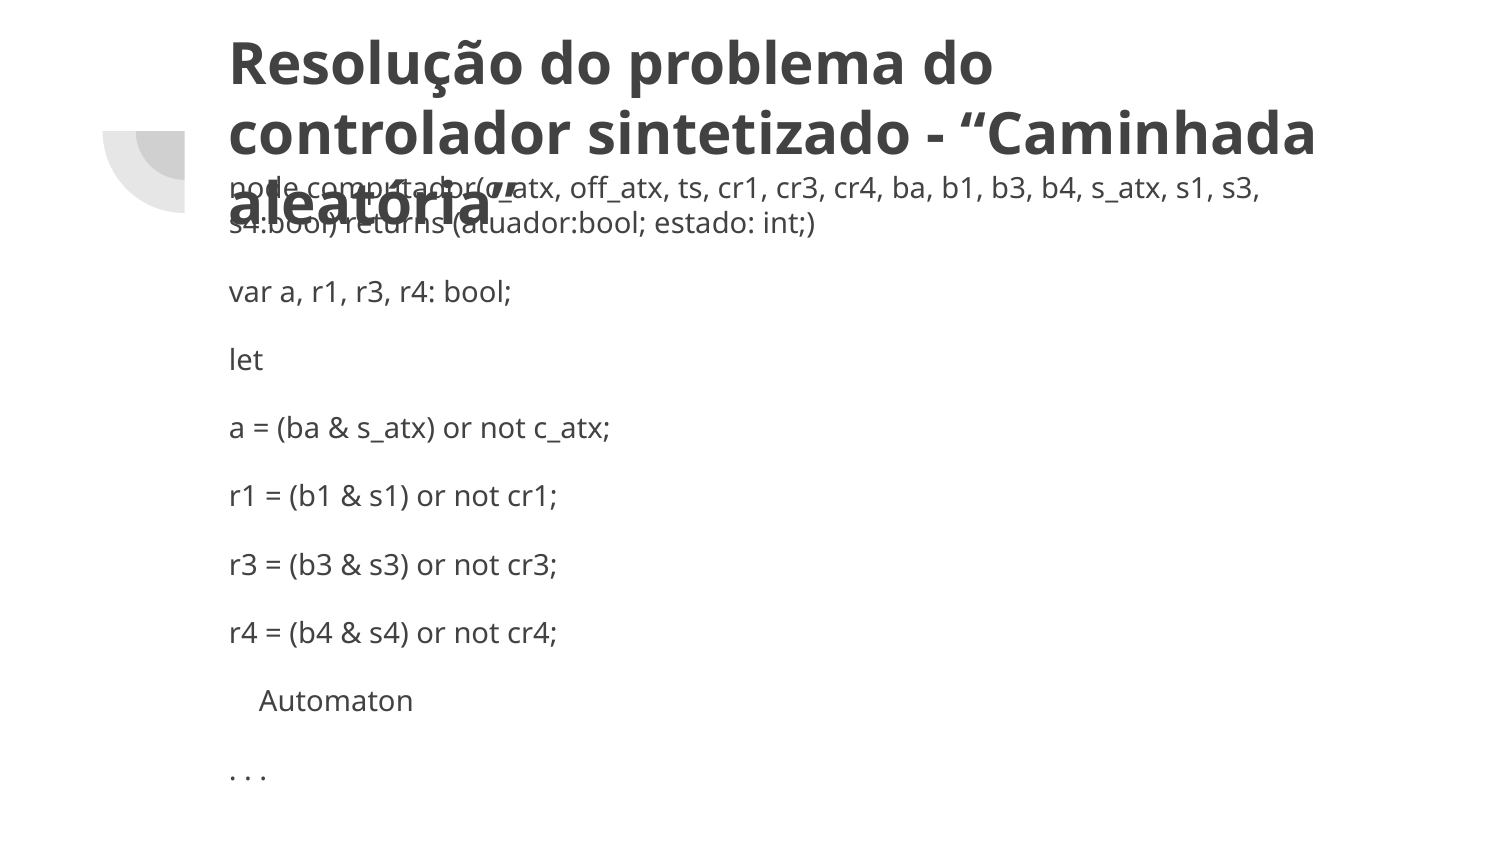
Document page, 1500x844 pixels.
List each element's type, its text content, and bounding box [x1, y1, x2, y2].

title Resolução do problema do controlador sintetizado - “Caminhada aleatória” [213, 11, 1368, 154]
list node computador(c_atx, off_atx, ts, cr1, cr3, cr4, ba, b1, b3, b4, s_atx, s1, s3, s4:bool) returns (atuador:bool; estado: int;) var a, r1, r3, r4: bool; let a = (ba & s_atx) or not c_atx; r1 = (b1 & s1) or not cr1; r3 = (b3 & s3) or not cr3; r4 = (b4 & s4) or not cr4; Automaton . . . [213, 154, 1368, 835]
